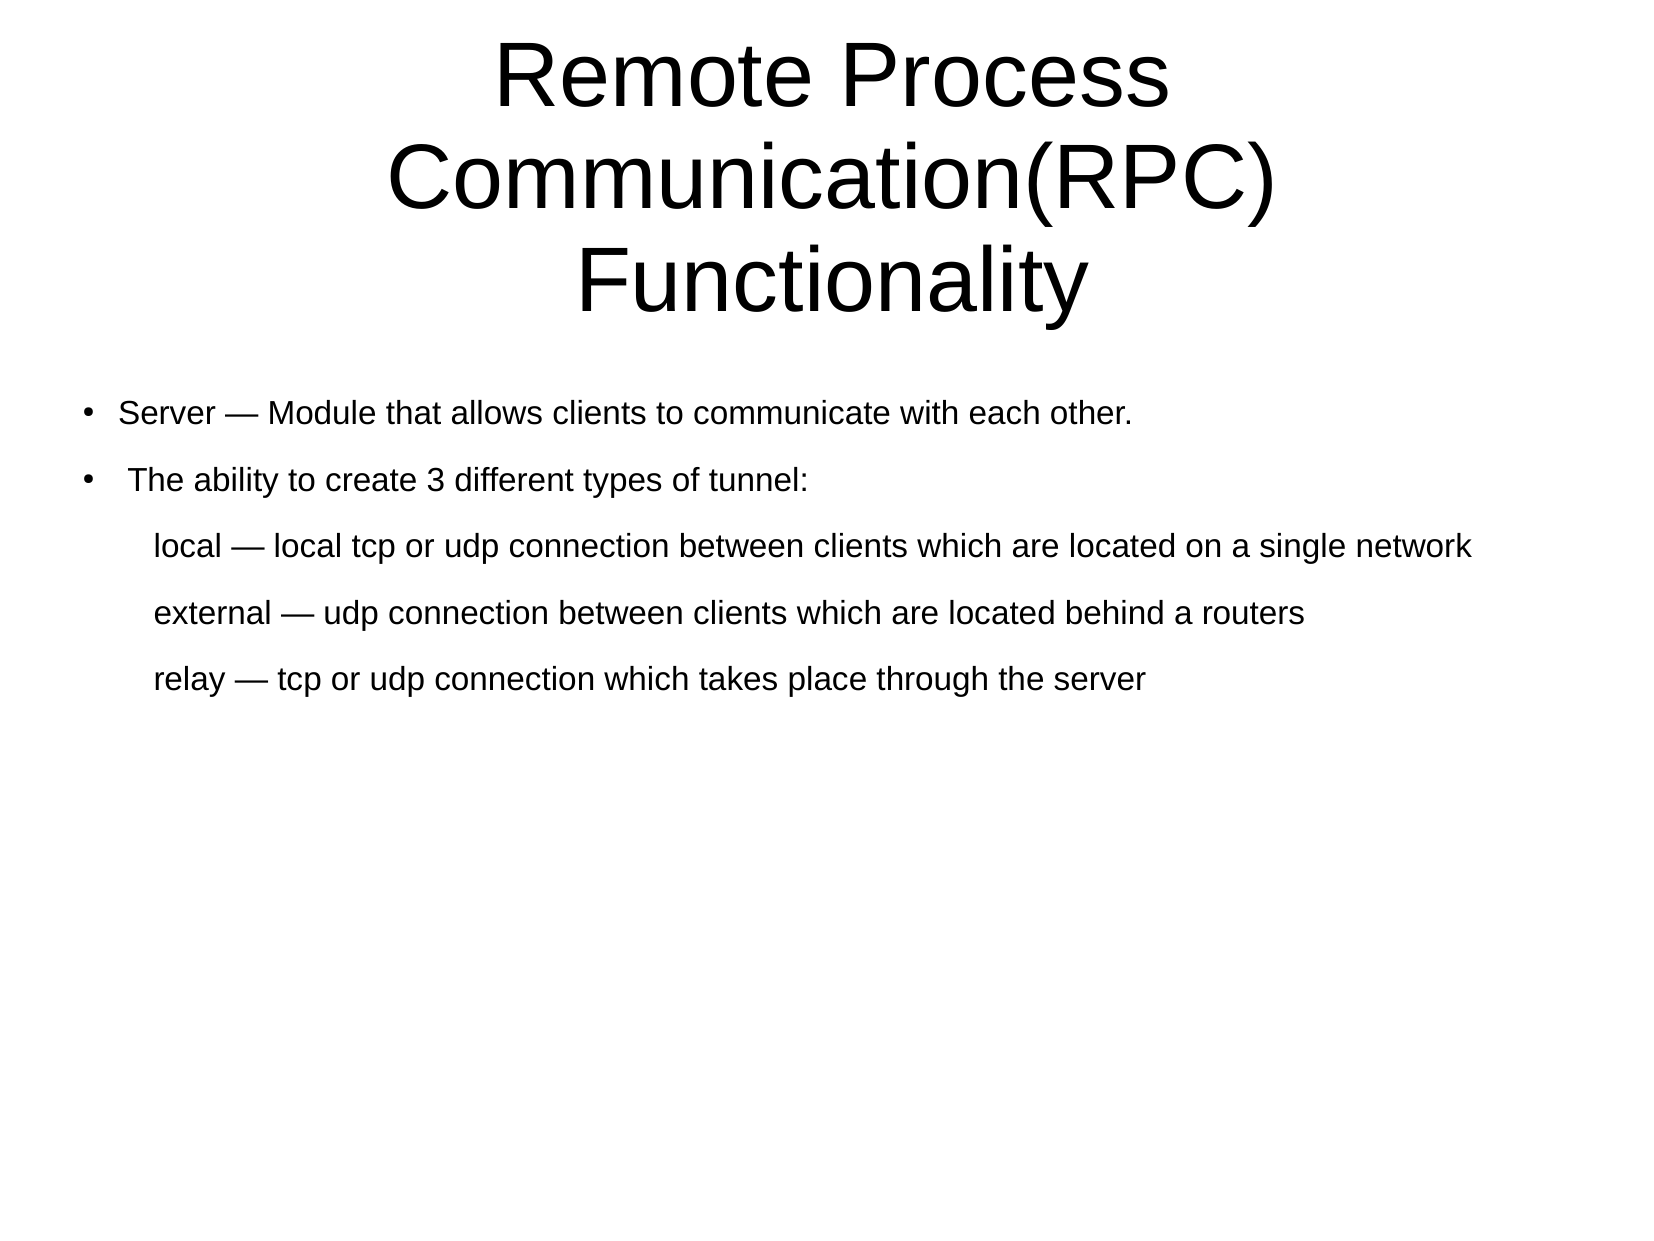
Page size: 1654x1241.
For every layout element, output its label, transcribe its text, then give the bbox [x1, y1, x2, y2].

title Remote Process Communication(RPC) Functionality [35, 23, 1630, 331]
list Server — Module that allows clients to communicate with each other. The ability to create 3 different types of tunnel: local — local tcp or udp connection between clients which are located on a single network external — udp connection between clients which are located behind a routers relay — tcp or udp connection which takes place through the server [82, 290, 1571, 1010]
